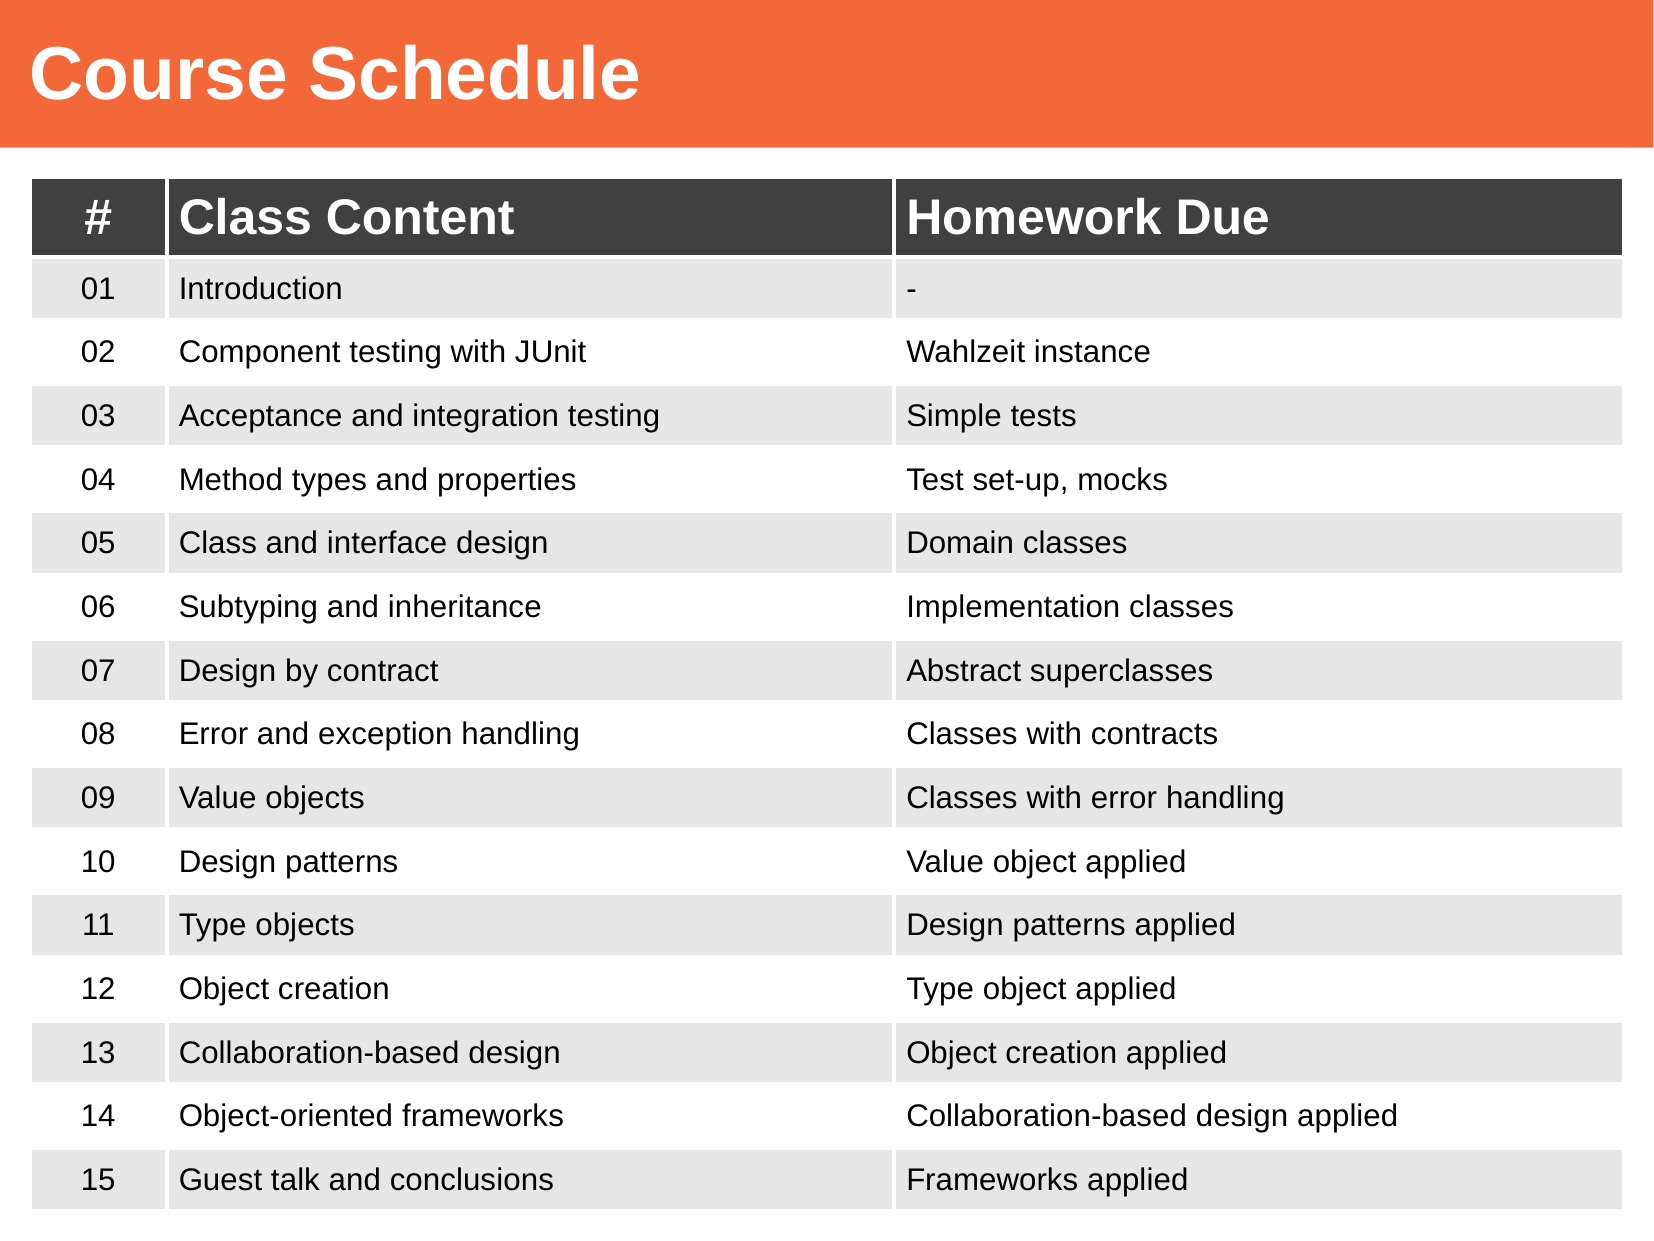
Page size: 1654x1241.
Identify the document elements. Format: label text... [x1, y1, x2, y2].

table_cell Design by contract [169, 641, 892, 700]
table_cell Subtyping and inheritance [169, 577, 892, 636]
table_cell Design patterns applied [896, 895, 1622, 955]
table_cell 13 [32, 1023, 165, 1082]
table_cell Type objects [169, 895, 892, 955]
table_cell Design patterns [169, 832, 892, 891]
table_header # [32, 179, 165, 255]
table_cell 02 [32, 322, 165, 382]
table_cell 04 [32, 450, 165, 509]
table_cell Object-oriented frameworks [169, 1086, 892, 1146]
table_cell 15 [32, 1150, 165, 1209]
table_cell 12 [32, 959, 165, 1018]
table_header Class Content [169, 179, 892, 255]
table_cell 09 [32, 768, 165, 827]
table_cell Class and interface design [169, 513, 892, 573]
table_cell - [896, 259, 1622, 318]
table_cell 14 [32, 1086, 165, 1146]
table_cell Object creation applied [896, 1023, 1622, 1082]
table_cell Acceptance and integration testing [169, 386, 892, 445]
table_cell Collaboration-based design applied [896, 1086, 1622, 1146]
table_cell 08 [32, 704, 165, 764]
table_cell Implementation classes [896, 577, 1622, 636]
table_cell Collaboration-based design [169, 1023, 892, 1082]
table_cell 11 [32, 895, 165, 955]
table_cell Component testing with JUnit [169, 322, 892, 382]
table_cell Introduction [169, 259, 892, 318]
table_cell 06 [32, 577, 165, 636]
table_cell 03 [32, 386, 165, 445]
table_cell Domain classes [896, 513, 1622, 573]
table_cell 01 [32, 259, 165, 318]
table_cell 10 [32, 832, 165, 891]
table_cell 05 [32, 513, 165, 573]
title Course Schedule [0, 0, 1654, 148]
table_cell Frameworks applied [896, 1150, 1622, 1209]
table_cell Error and exception handling [169, 704, 892, 764]
table_cell Method types and properties [169, 450, 892, 509]
table_cell Simple tests [896, 386, 1622, 445]
table_cell Value object applied [896, 832, 1622, 891]
table_cell Guest talk and conclusions [169, 1150, 892, 1209]
table_cell Type object applied [896, 959, 1622, 1018]
table_header Homework Due [896, 179, 1622, 255]
table_cell Wahlzeit instance [896, 322, 1622, 382]
table_cell Value objects [169, 768, 892, 827]
table_cell Classes with error handling [896, 768, 1622, 827]
table_cell 07 [32, 641, 165, 700]
table_cell Abstract superclasses [896, 641, 1622, 700]
table_cell Classes with contracts [896, 704, 1622, 764]
table_cell Test set-up, mocks [896, 450, 1622, 509]
table_cell Object creation [169, 959, 892, 1018]
